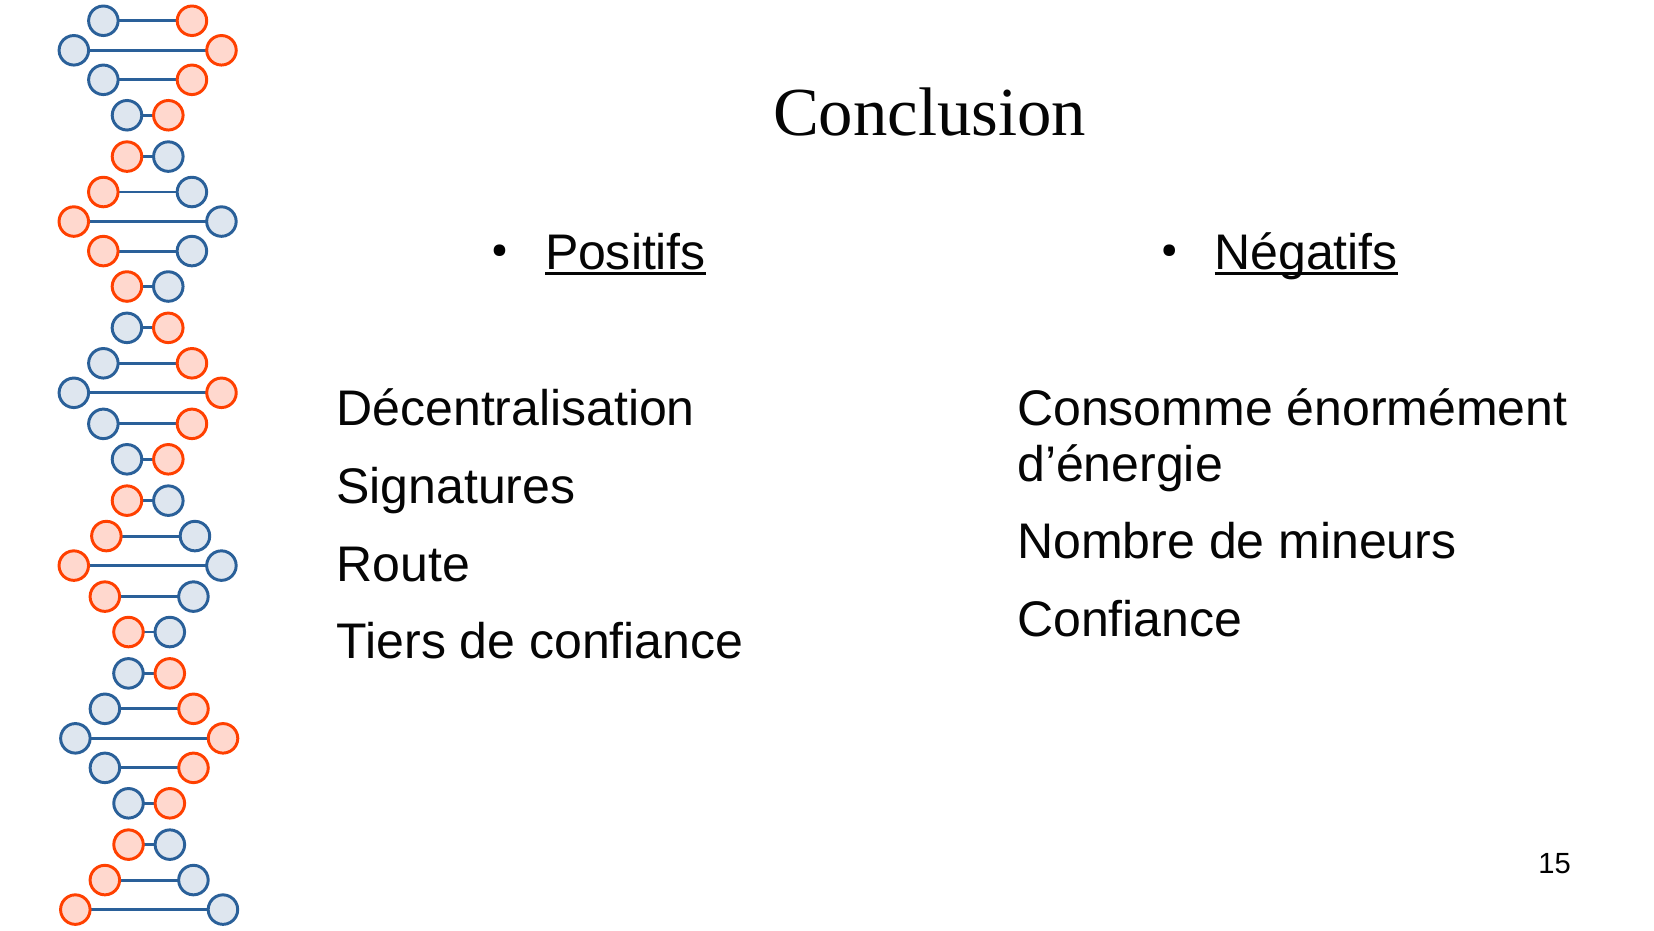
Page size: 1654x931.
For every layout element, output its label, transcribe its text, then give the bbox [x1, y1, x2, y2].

list Positifs Décentralisation Signatures Route Tiers de confiance [265, 224, 915, 764]
list Négatifs Consomme énormément d’énergie Nombre de mineurs Confiance [946, 224, 1595, 764]
title Conclusion [265, 35, 1595, 189]
